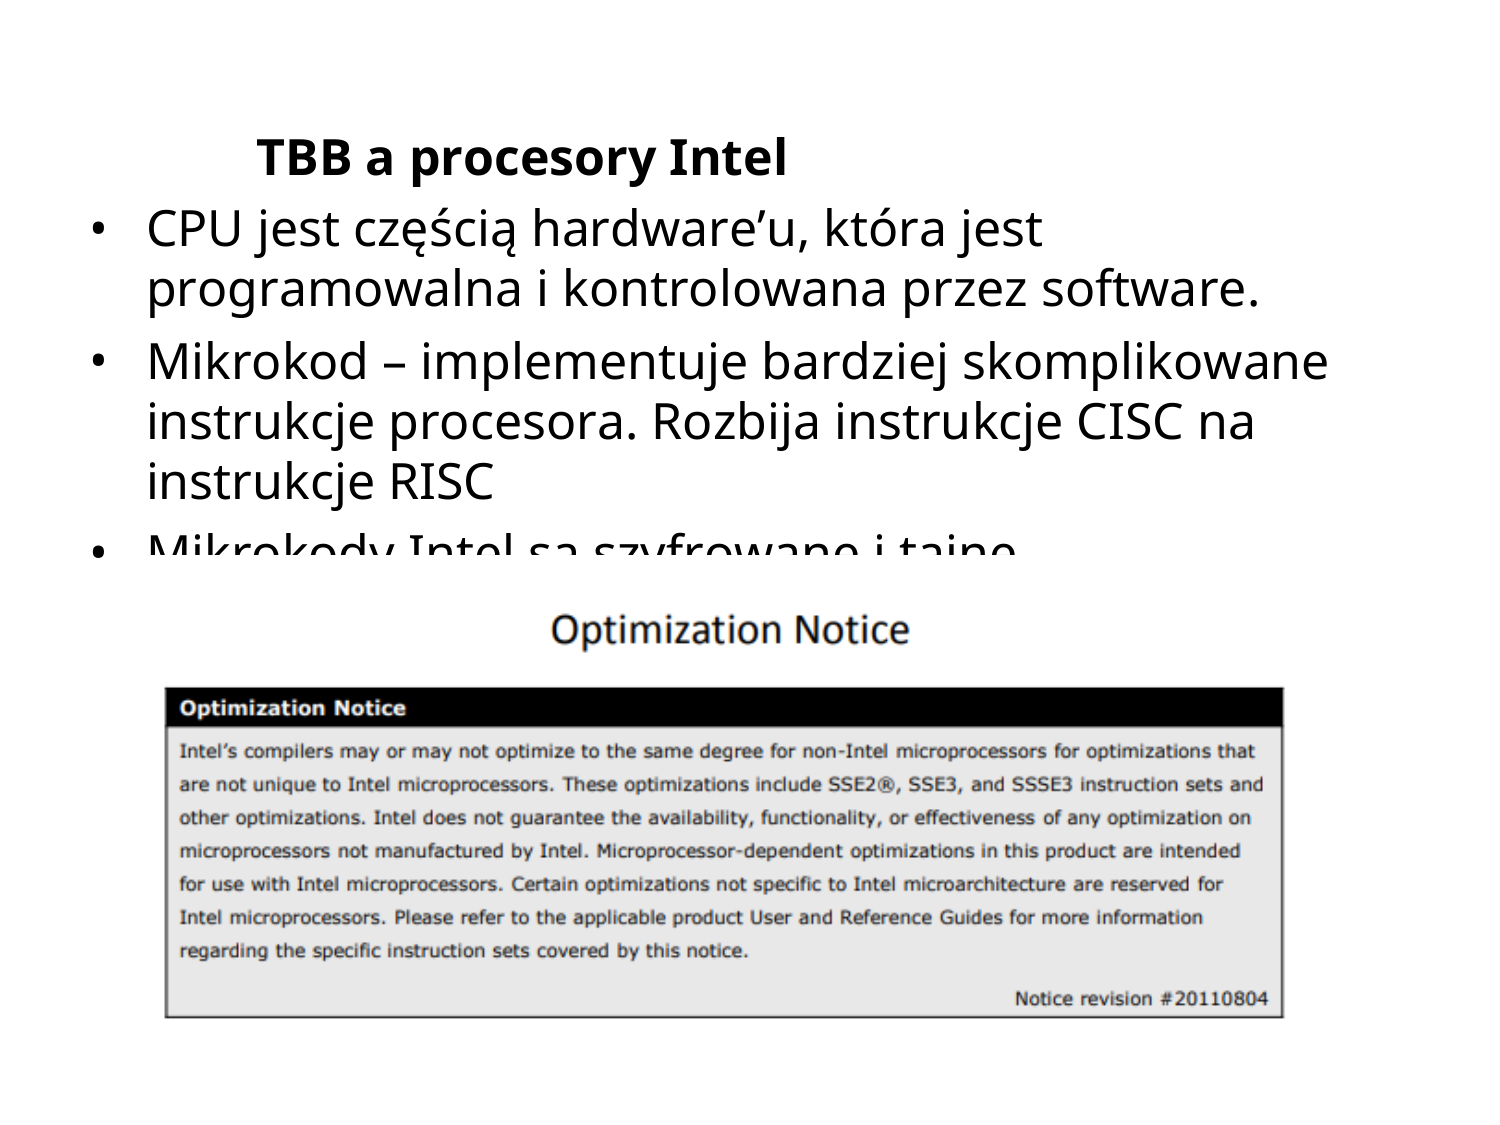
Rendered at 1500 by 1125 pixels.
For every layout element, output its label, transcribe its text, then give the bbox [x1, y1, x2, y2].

title TBB a procesory Intel [242, 78, 1425, 233]
picture [141, 555, 1359, 1125]
list CPU jest częścią hardware’u, która jest programowalna i kontrolowana przez software. Mikrokod – implementuje bardziej skomplikowane instrukcje procesora. Rozbija instrukcje CISC na instrukcje RISC Mikrokody Intel są szyfrowane i tajne. [75, 188, 1418, 927]
